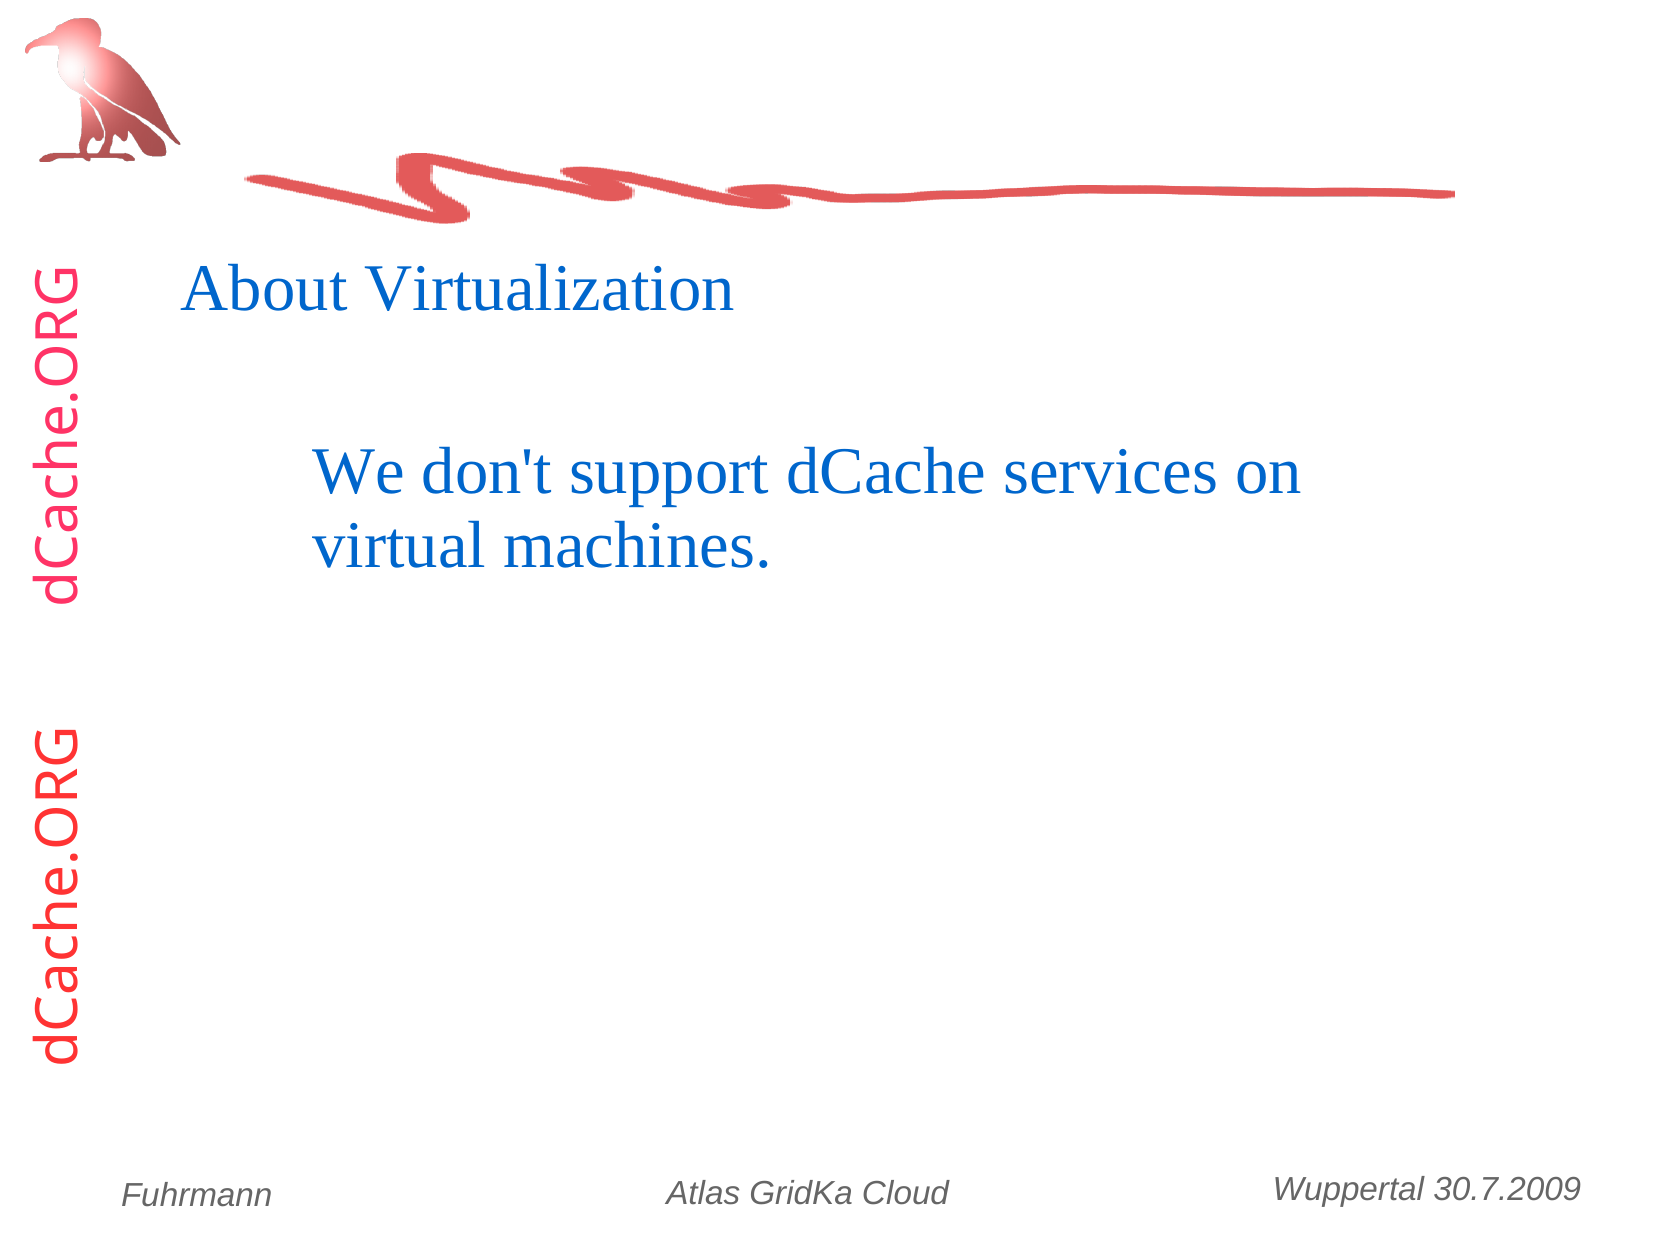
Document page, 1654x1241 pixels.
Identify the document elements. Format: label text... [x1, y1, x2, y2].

text_box About Virtualization [166, 243, 748, 336]
text_box We don't support dCache services on virtual machines. [297, 426, 1331, 595]
